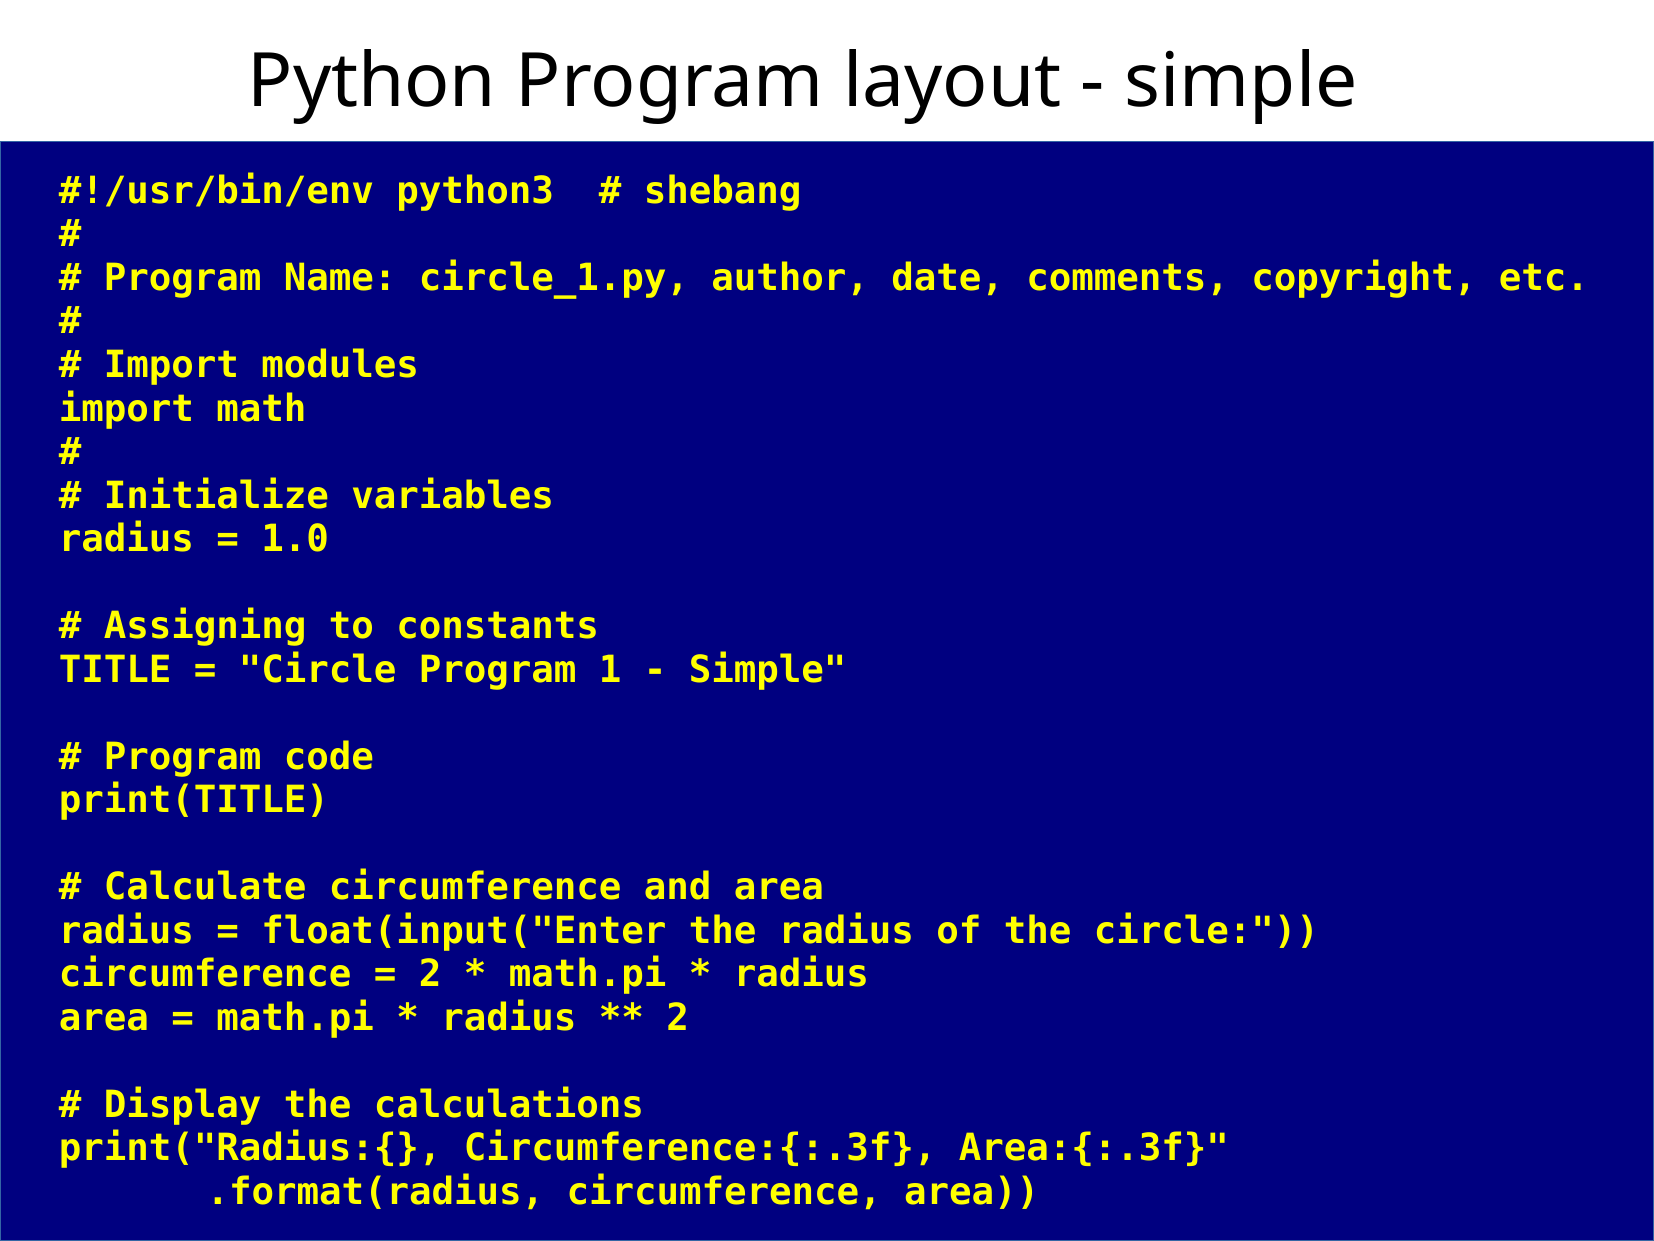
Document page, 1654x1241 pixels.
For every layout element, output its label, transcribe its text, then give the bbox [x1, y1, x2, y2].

title Python Program layout - simple [59, 36, 1548, 119]
text_box #!/usr/bin/env python3 # shebang # # Program Name: circle_1.py, author, date, comments, copyright, etc. # # Import modules import math # # Initialize variables radius = 1.0 # Assigning to constants TITLE = "Circle Program 1 - Simple" # Program code print(TITLE) # Calculate circumference and area radius = float(input("Enter the radius of the circle:")) circumference = 2 * math.pi * radius area = math.pi * radius ** 2 # Display the calculations print("Radius:{}, Circumference:{:.3f}, Area:{:.3f}" .format(radius, circumference, area)) [0, 141, 1654, 1241]
